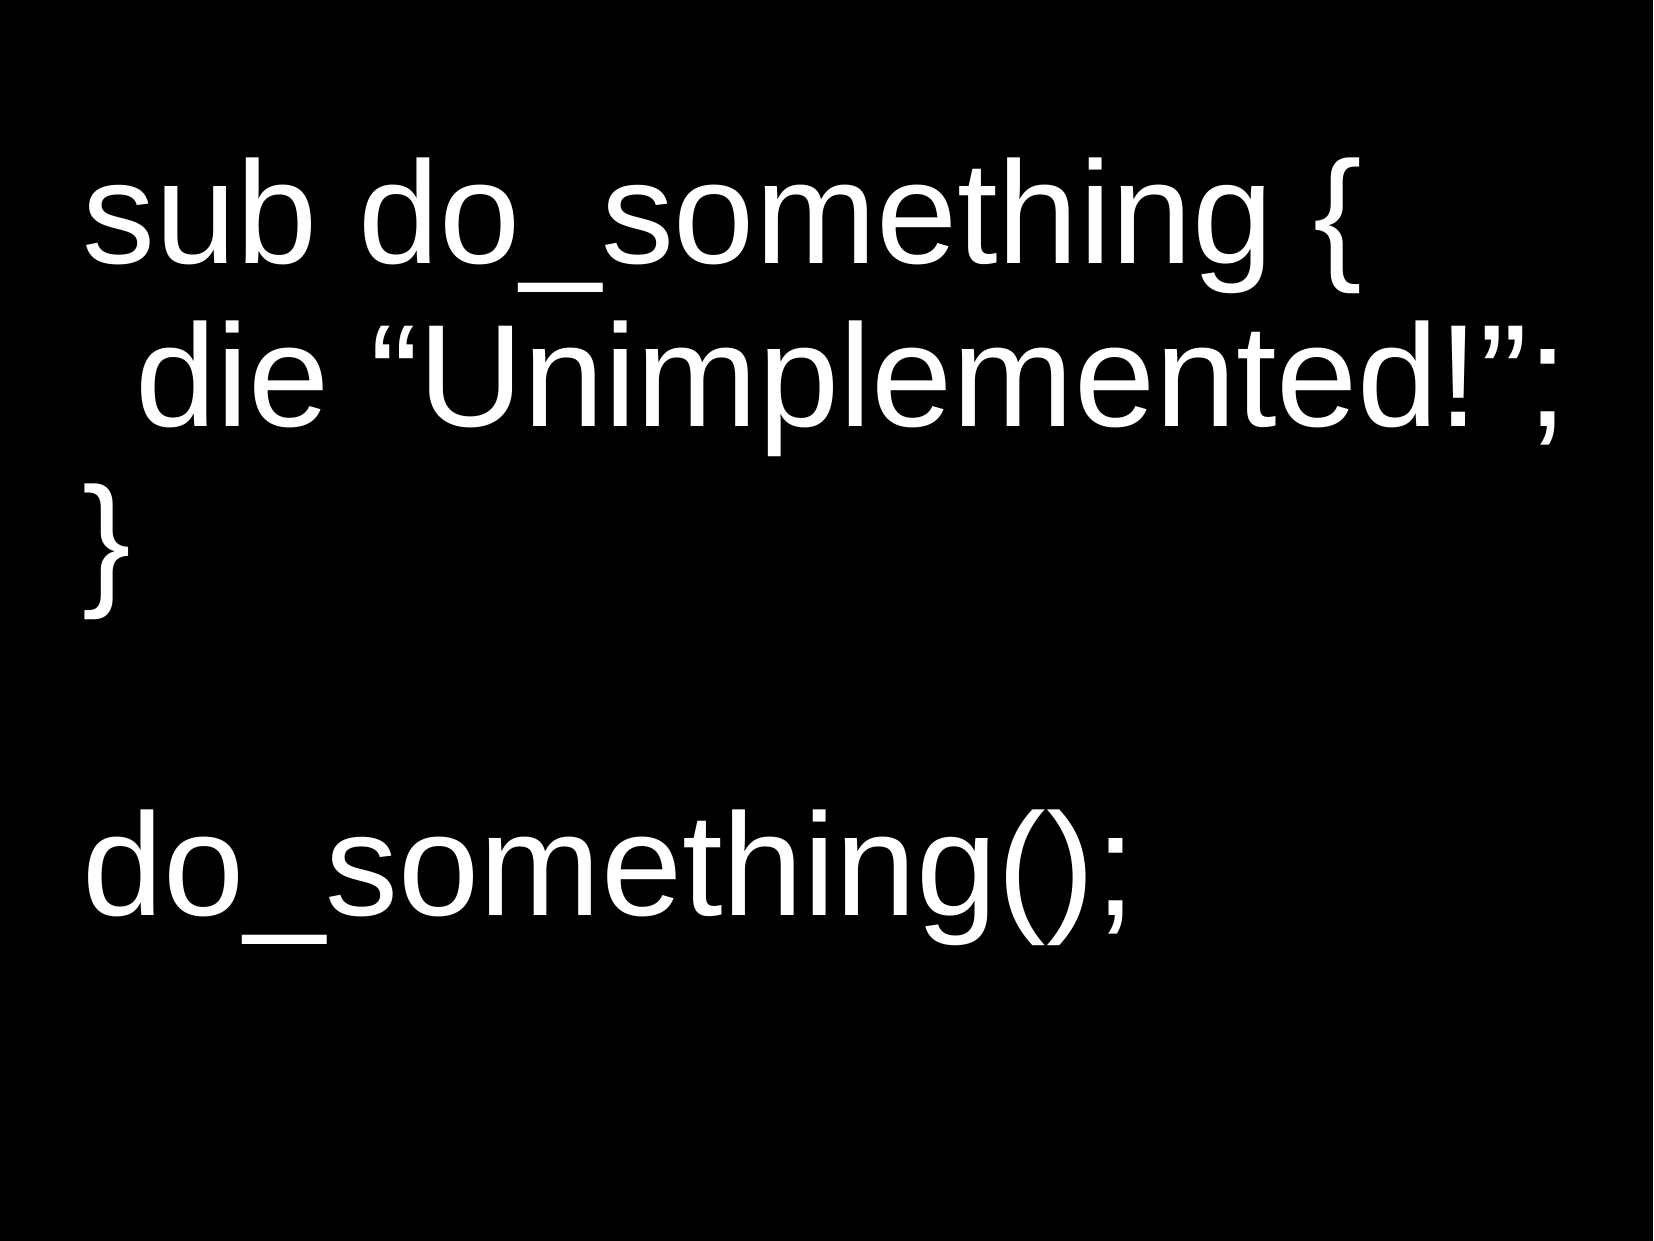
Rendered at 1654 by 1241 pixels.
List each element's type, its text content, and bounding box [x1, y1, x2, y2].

title sub do_something { die “Unimplemented!”; } do_something(); [82, 101, 1571, 1140]
